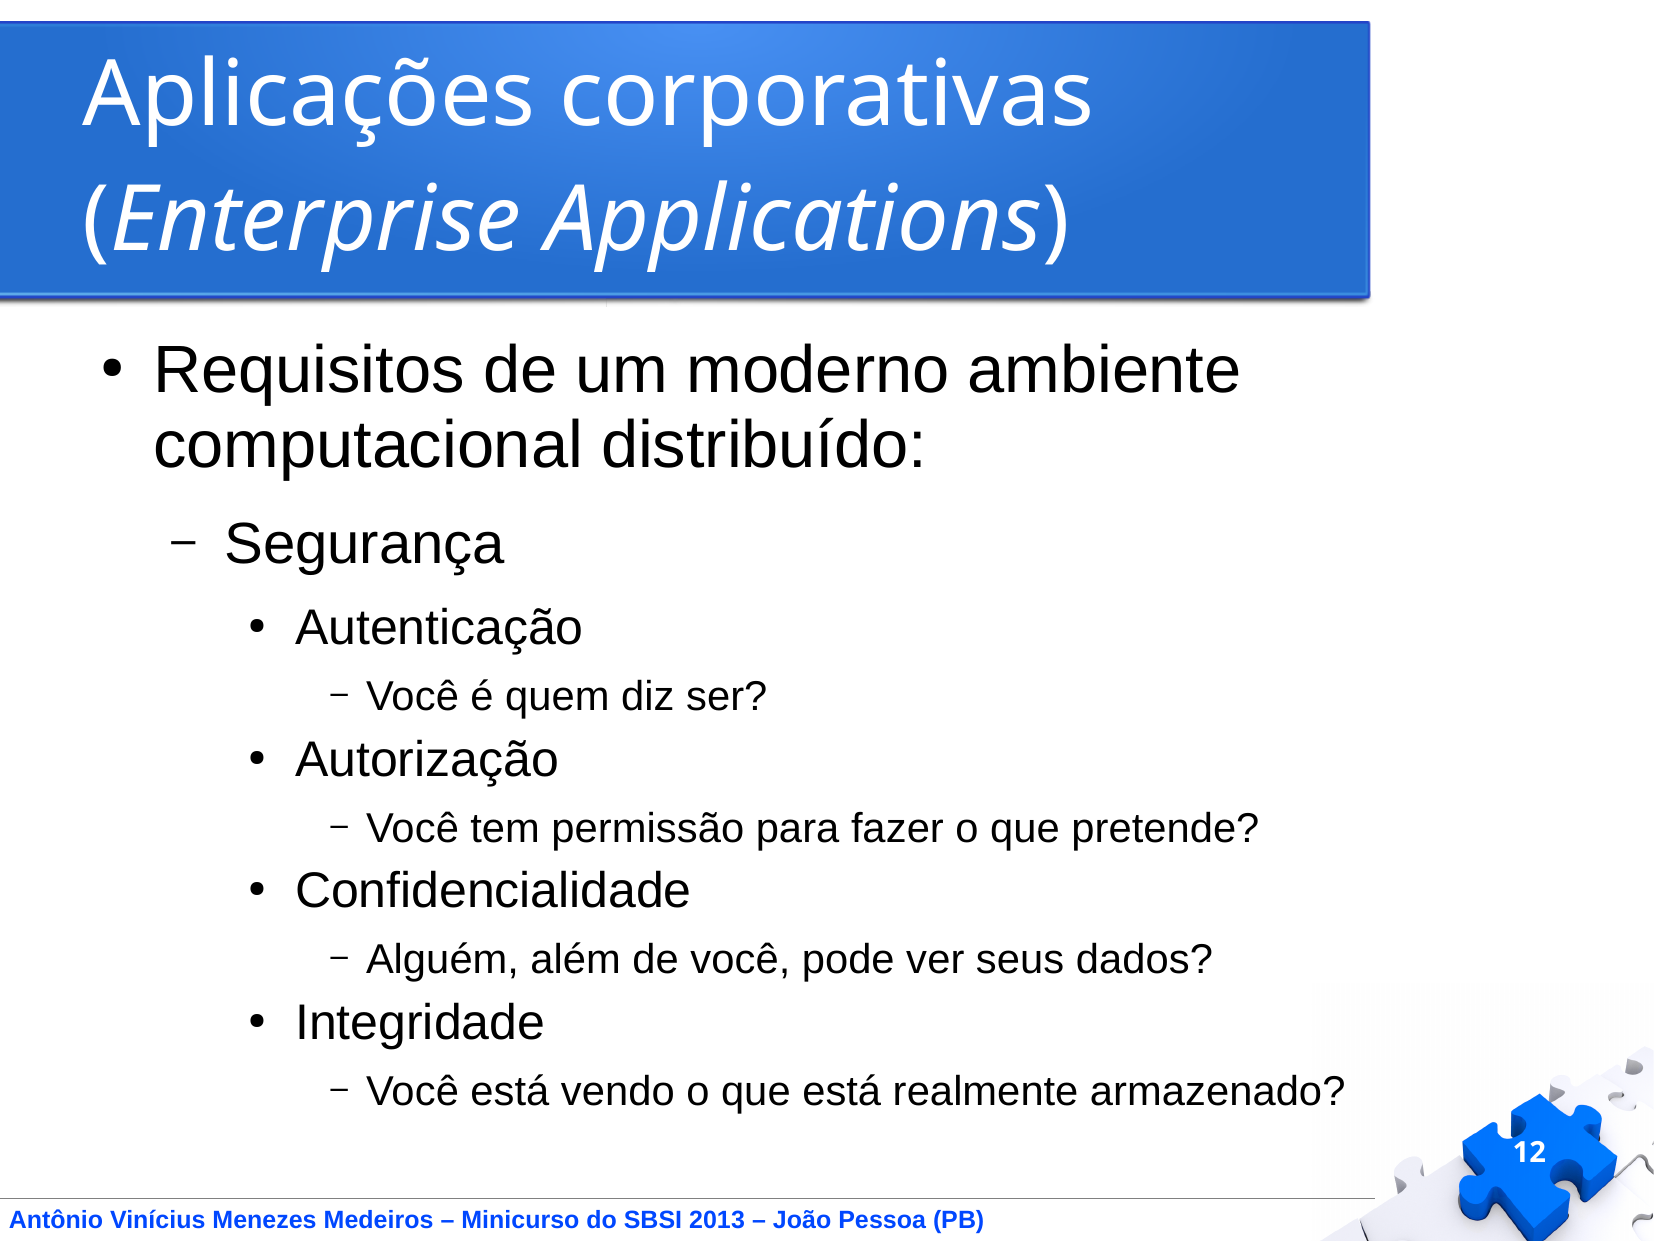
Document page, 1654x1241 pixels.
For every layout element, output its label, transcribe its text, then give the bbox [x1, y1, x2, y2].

picture [1311, 983, 1654, 1241]
list Requisitos de um moderno ambiente computacional distribuído: Segurança Autenticação Você é quem diz ser? Autorização Você tem permissão para fazer o que pretende? Confidencialidade Alguém, além de você, pode ver seus dados? Integridade Você está vendo o que está realmente armazenado? [82, 332, 1356, 1205]
picture [0, 21, 1375, 307]
title Aplicações corporativas (Enterprise Applications) [82, 49, 1323, 257]
